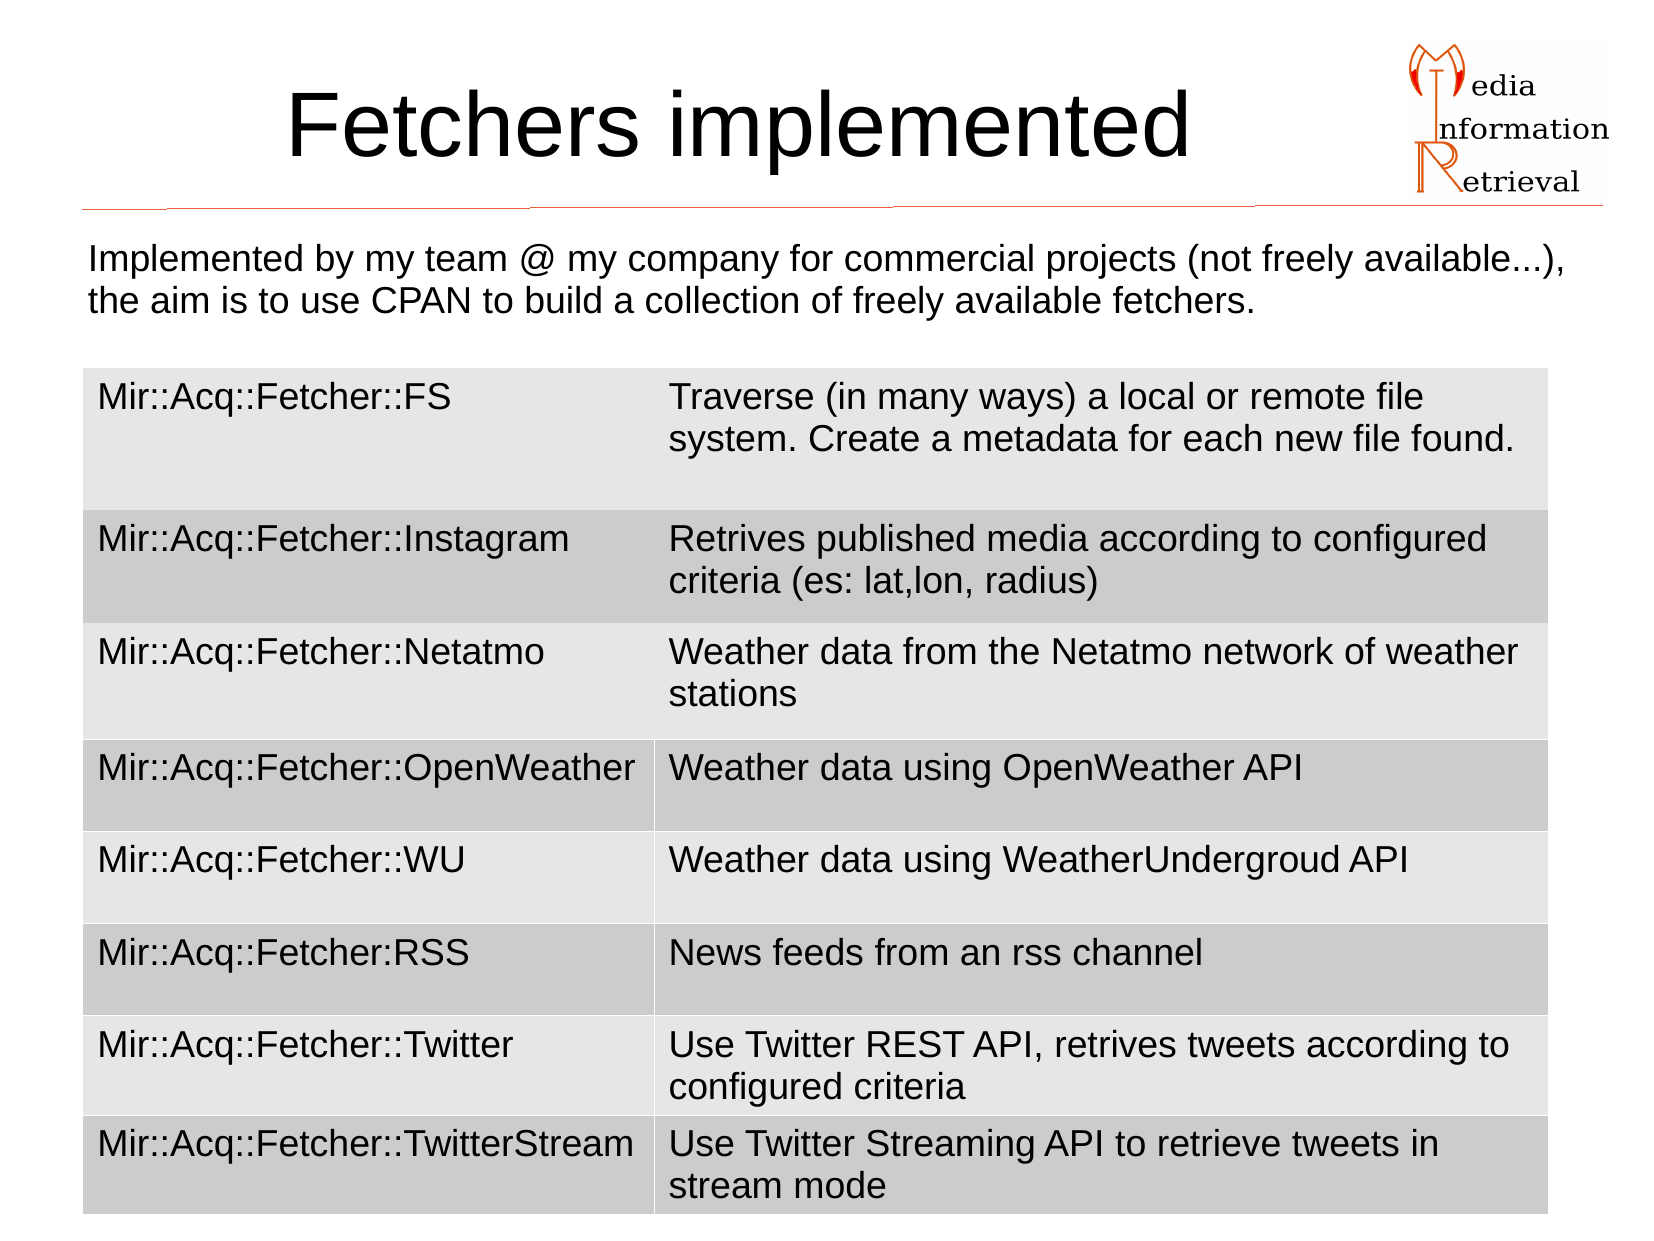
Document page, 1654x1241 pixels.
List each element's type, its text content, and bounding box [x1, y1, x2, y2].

table_cell Mir::Acq::Fetcher::TwitterStream [83, 1116, 654, 1214]
table_cell Weather data using OpenWeather API [655, 740, 1548, 831]
table_cell Mir::Acq::Fetcher::Netatmo [83, 623, 654, 739]
table_cell Weather data from the Netatmo network of weather stations [654, 623, 1548, 739]
table_cell Retrives published media according to configured criteria (es: lat,lon, radius) [654, 510, 1548, 623]
table_header Mir::Acq::Fetcher::FS [83, 368, 654, 510]
table_header Traverse (in many ways) a local or remote file system. Create a metadata for each new file found. [654, 368, 1548, 510]
table_cell Mir::Acq::Fetcher::OpenWeather [83, 740, 654, 831]
table_cell Mir::Acq::Fetcher::Instagram [83, 510, 654, 623]
picture [1409, 43, 1610, 198]
text_box Implemented by my team @ my company for commercial projects (not freely available...), the aim is to use CPAN to build a collection of freely available fetchers. [73, 230, 1599, 329]
table_cell Mir::Acq::Fetcher::Twitter [83, 1016, 654, 1115]
table_cell Mir::Acq::Fetcher::WU [83, 832, 654, 923]
table_cell Weather data using WeatherUndergroud API [655, 832, 1548, 923]
table_cell Use Twitter REST API, retrives tweets according to configured criteria [655, 1016, 1548, 1115]
table_cell Use Twitter Streaming API to retrieve tweets in stream mode [655, 1116, 1548, 1214]
table_cell Mir::Acq::Fetcher:RSS [83, 924, 654, 1015]
title Fetchers implemented [82, 45, 1397, 204]
table_cell News feeds from an rss channel [655, 924, 1548, 1015]
